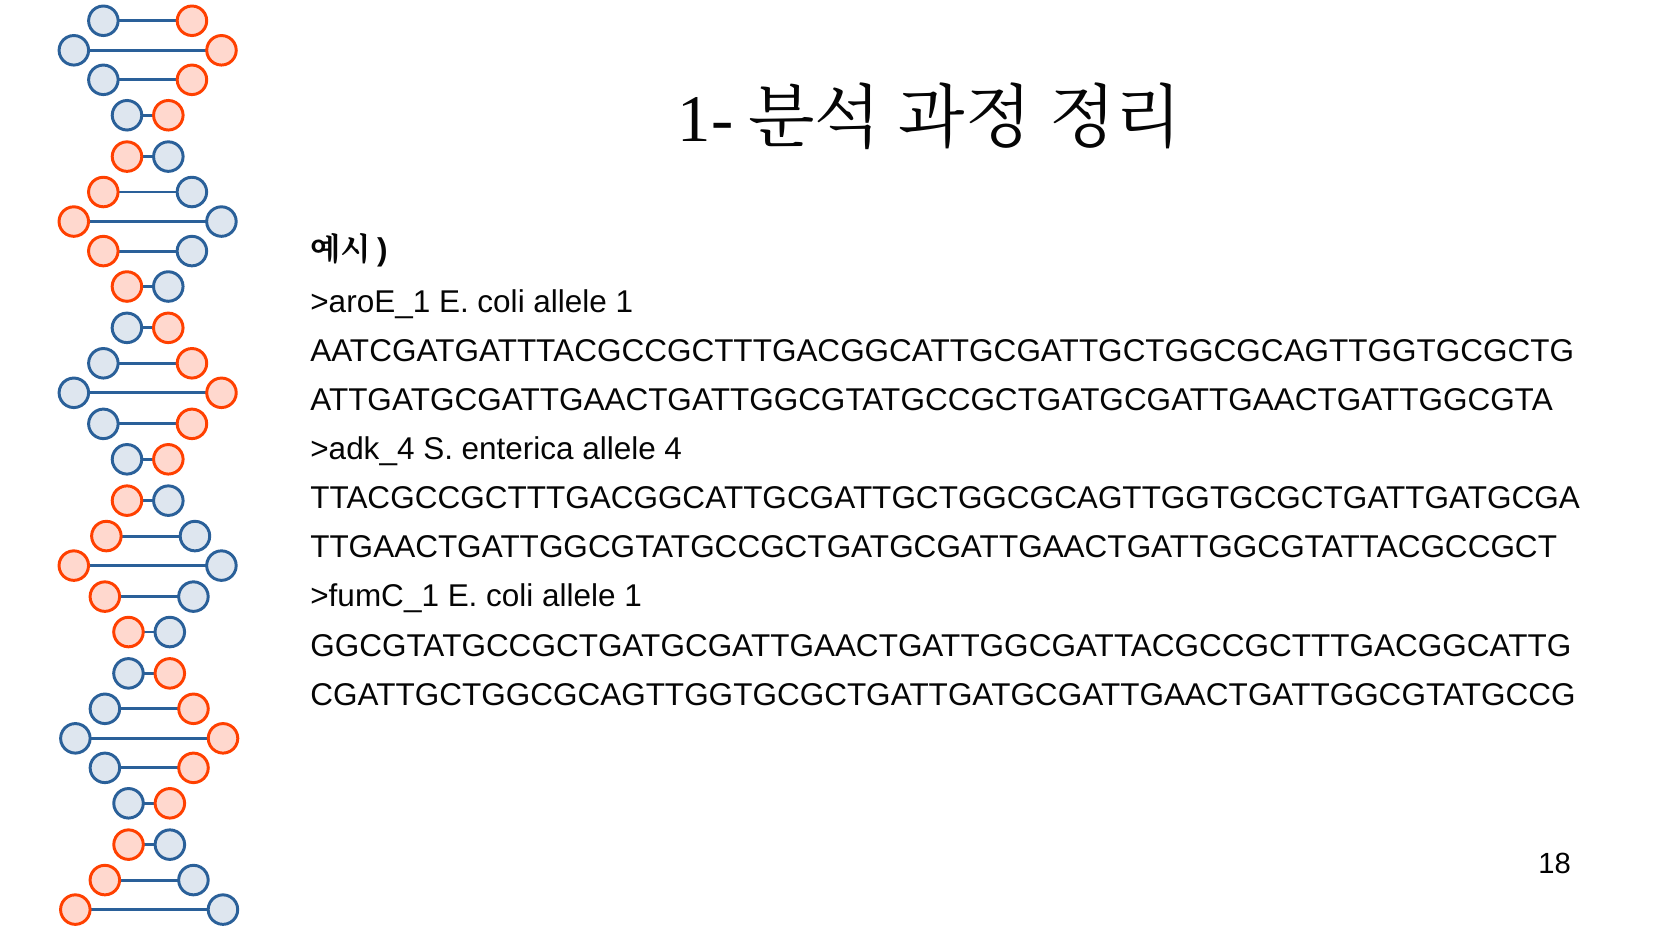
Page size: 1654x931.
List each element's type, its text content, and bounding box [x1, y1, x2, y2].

title 1-분석 과정 정리 [265, 35, 1595, 189]
list 예시) >aroE_1 E. coli allele 1 AATCGATGATTTACGCCGCTTTGACGGCATTGCGATTGCTGGCGCAGTTGGTGCGCTG ATTGATGCGATTGAACTGATTGGCGTATGCCGCTGATGCGATTGAACTGATTGGCGTA >adk_4 S. enterica allele 4 TTACGCCGCTTTGACGGCATTGCGATTGCTGGCGCAGTTGGTGCGCTGATTGATGCGA TTGAACTGATTGGCGTATGCCGCTGATGCGATTGAACTGATTGGCGTATTACGCCGCT >fumC_1 E. coli allele 1 GGCGTATGCCGCTGATGCGATTGAACTGATTGGCGATTACGCCGCTTTGACGGCATTG CGATTGCTGGCGCAGTTGGTGCGCTGATTGATGCGATTGAACTGATTGGCGTATGCCG [265, 224, 1595, 764]
